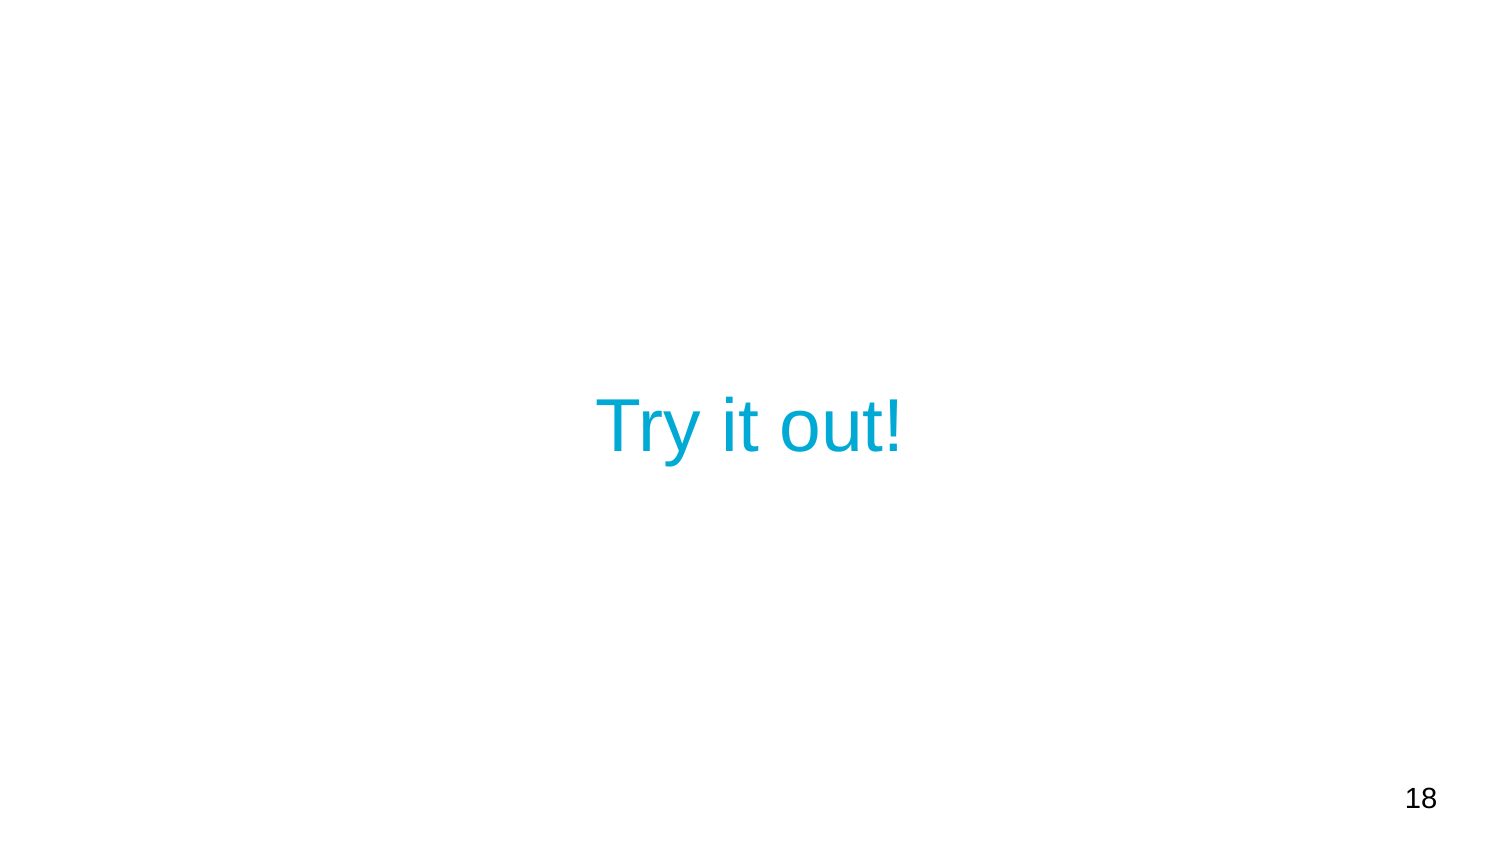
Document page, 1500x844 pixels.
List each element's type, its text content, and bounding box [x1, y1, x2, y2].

slide_number <číslo> [1389, 764, 1480, 830]
title Try it out! [51, 352, 1449, 491]
